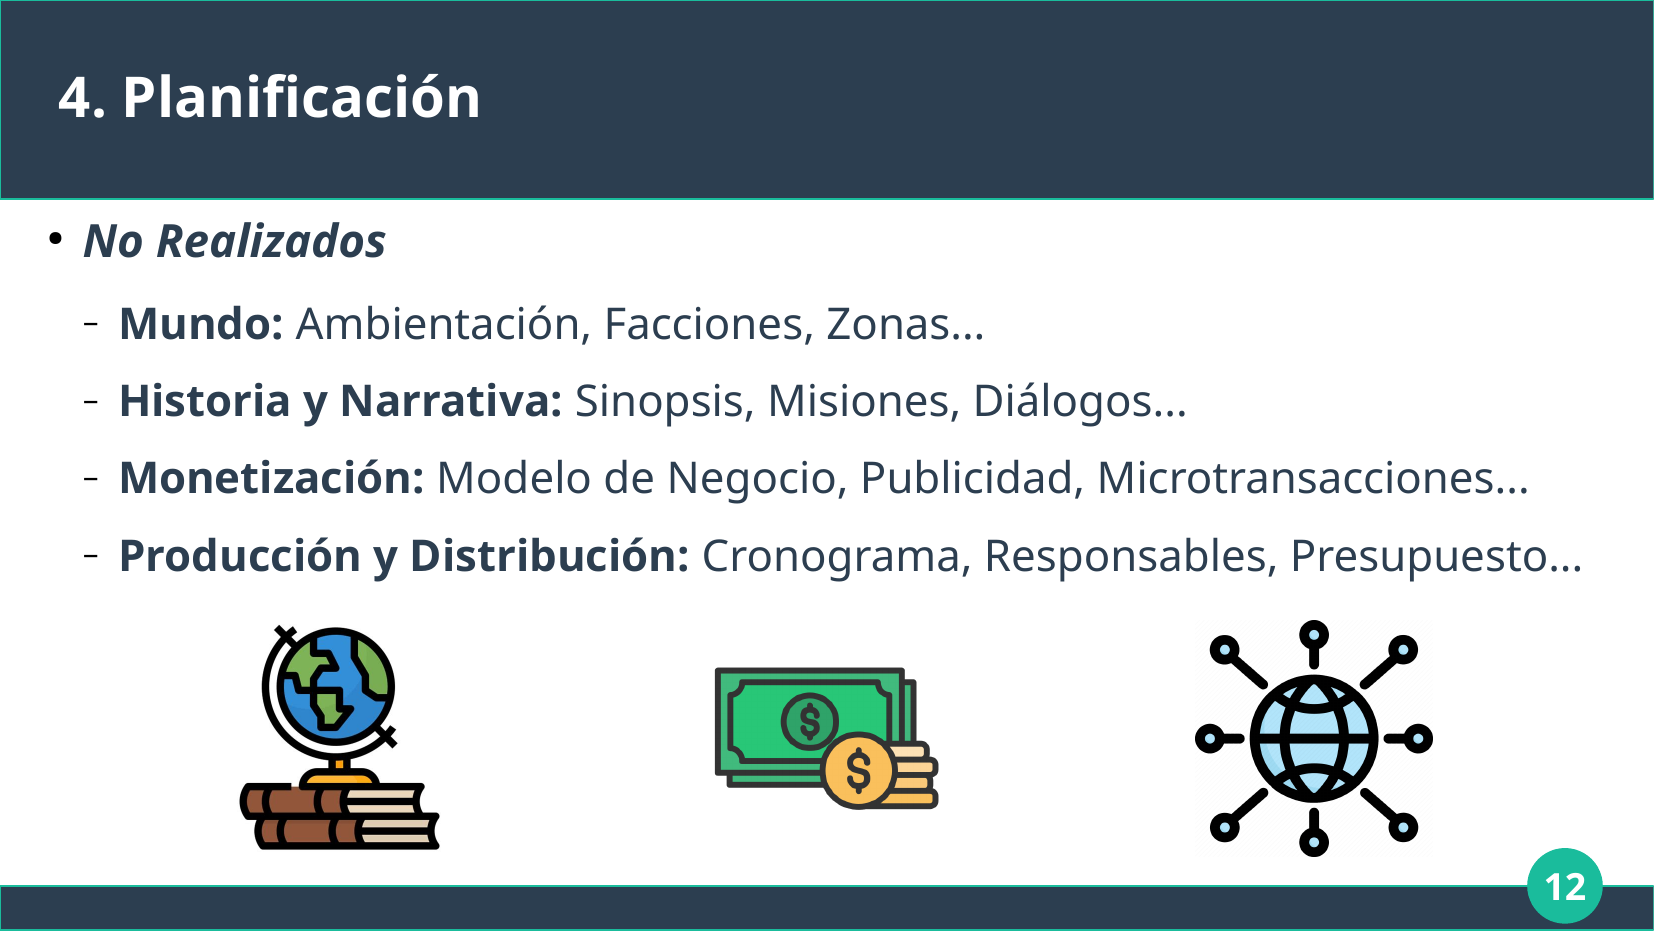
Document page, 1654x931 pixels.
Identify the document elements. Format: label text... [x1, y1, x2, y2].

picture [708, 620, 945, 857]
title 4. Planificación [59, 37, 1595, 155]
picture [221, 620, 458, 857]
picture [1195, 620, 1433, 857]
subtitle No Realizados Mundo: Ambientación, Facciones, Zonas... Historia y Narrativa: Sinopsis, Misiones, Diálogos... Monetización: Modelo de Negocio, Publicidad, Microtransacciones... Producción y Distribución: Cronograma, Responsables, Presupuesto... [47, 208, 1613, 829]
